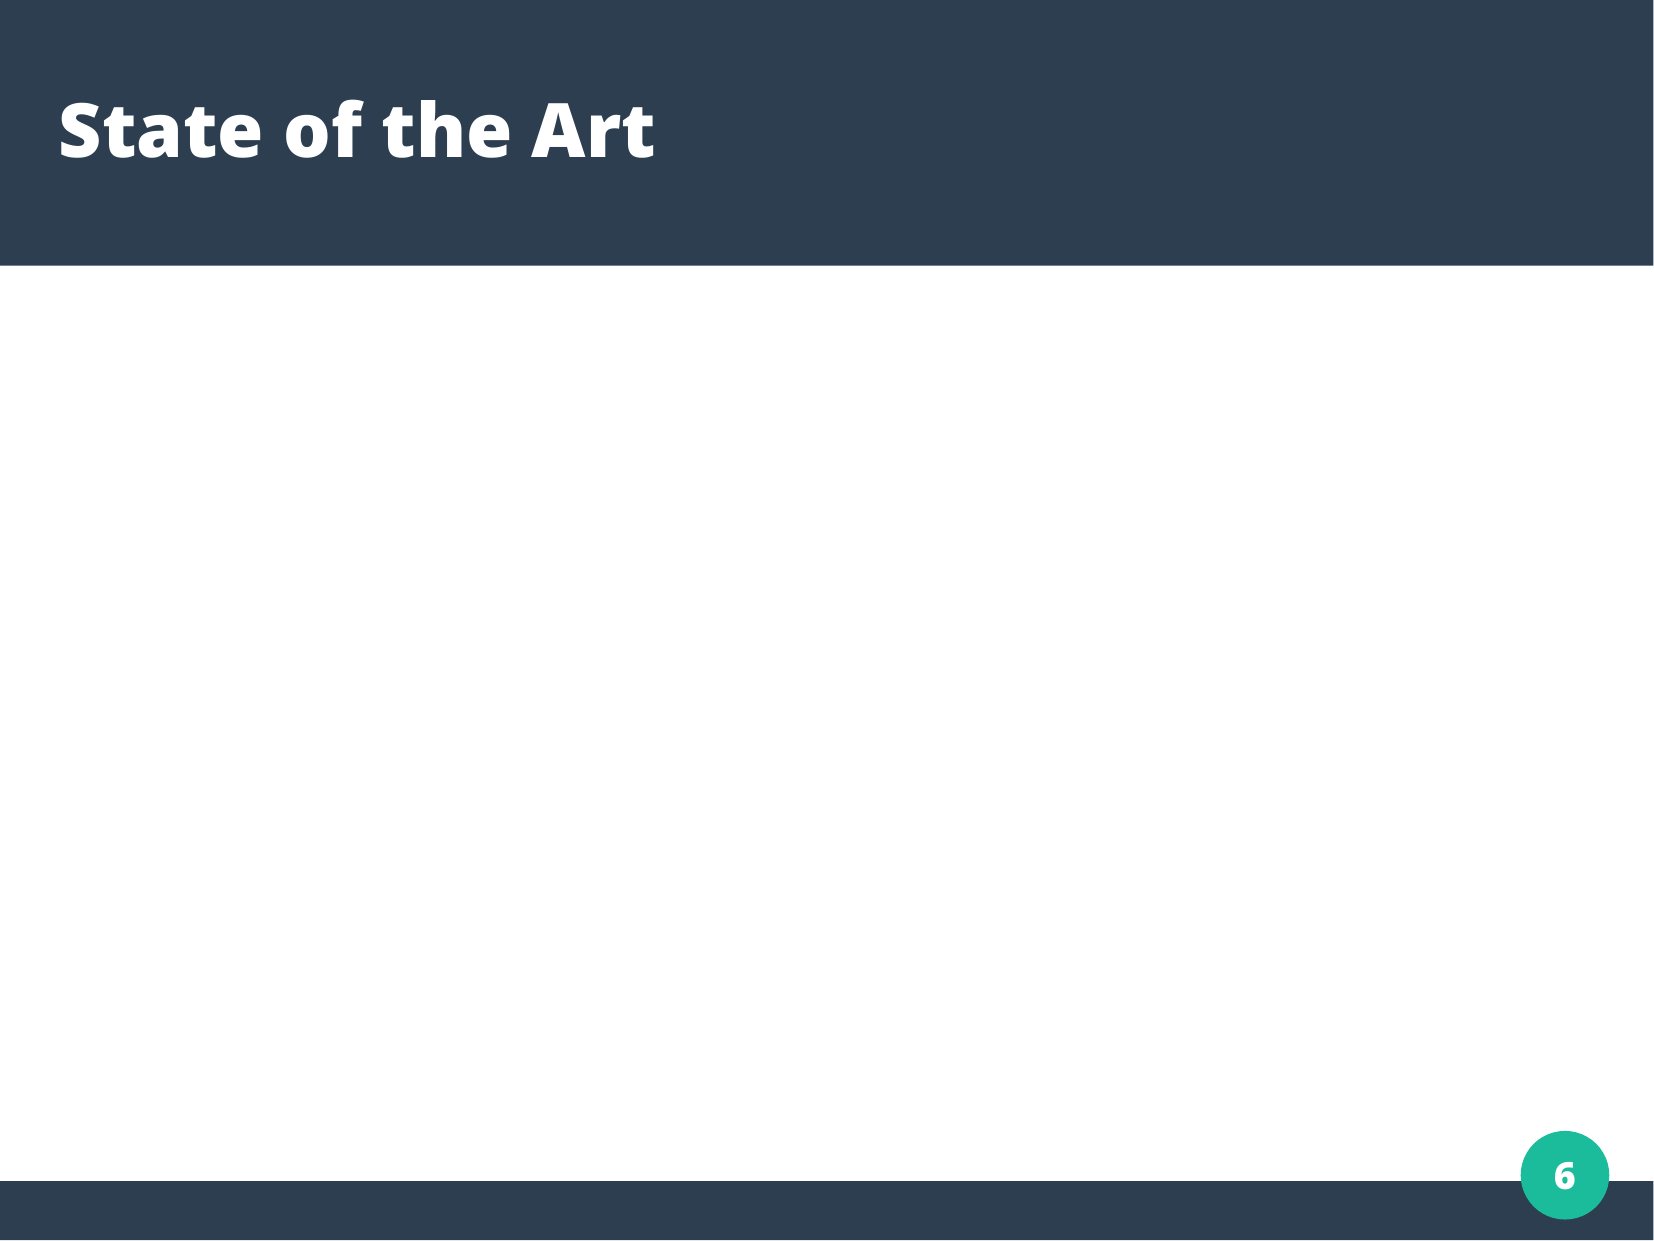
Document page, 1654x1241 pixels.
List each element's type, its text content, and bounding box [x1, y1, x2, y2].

title State of the Art [59, 49, 1595, 207]
